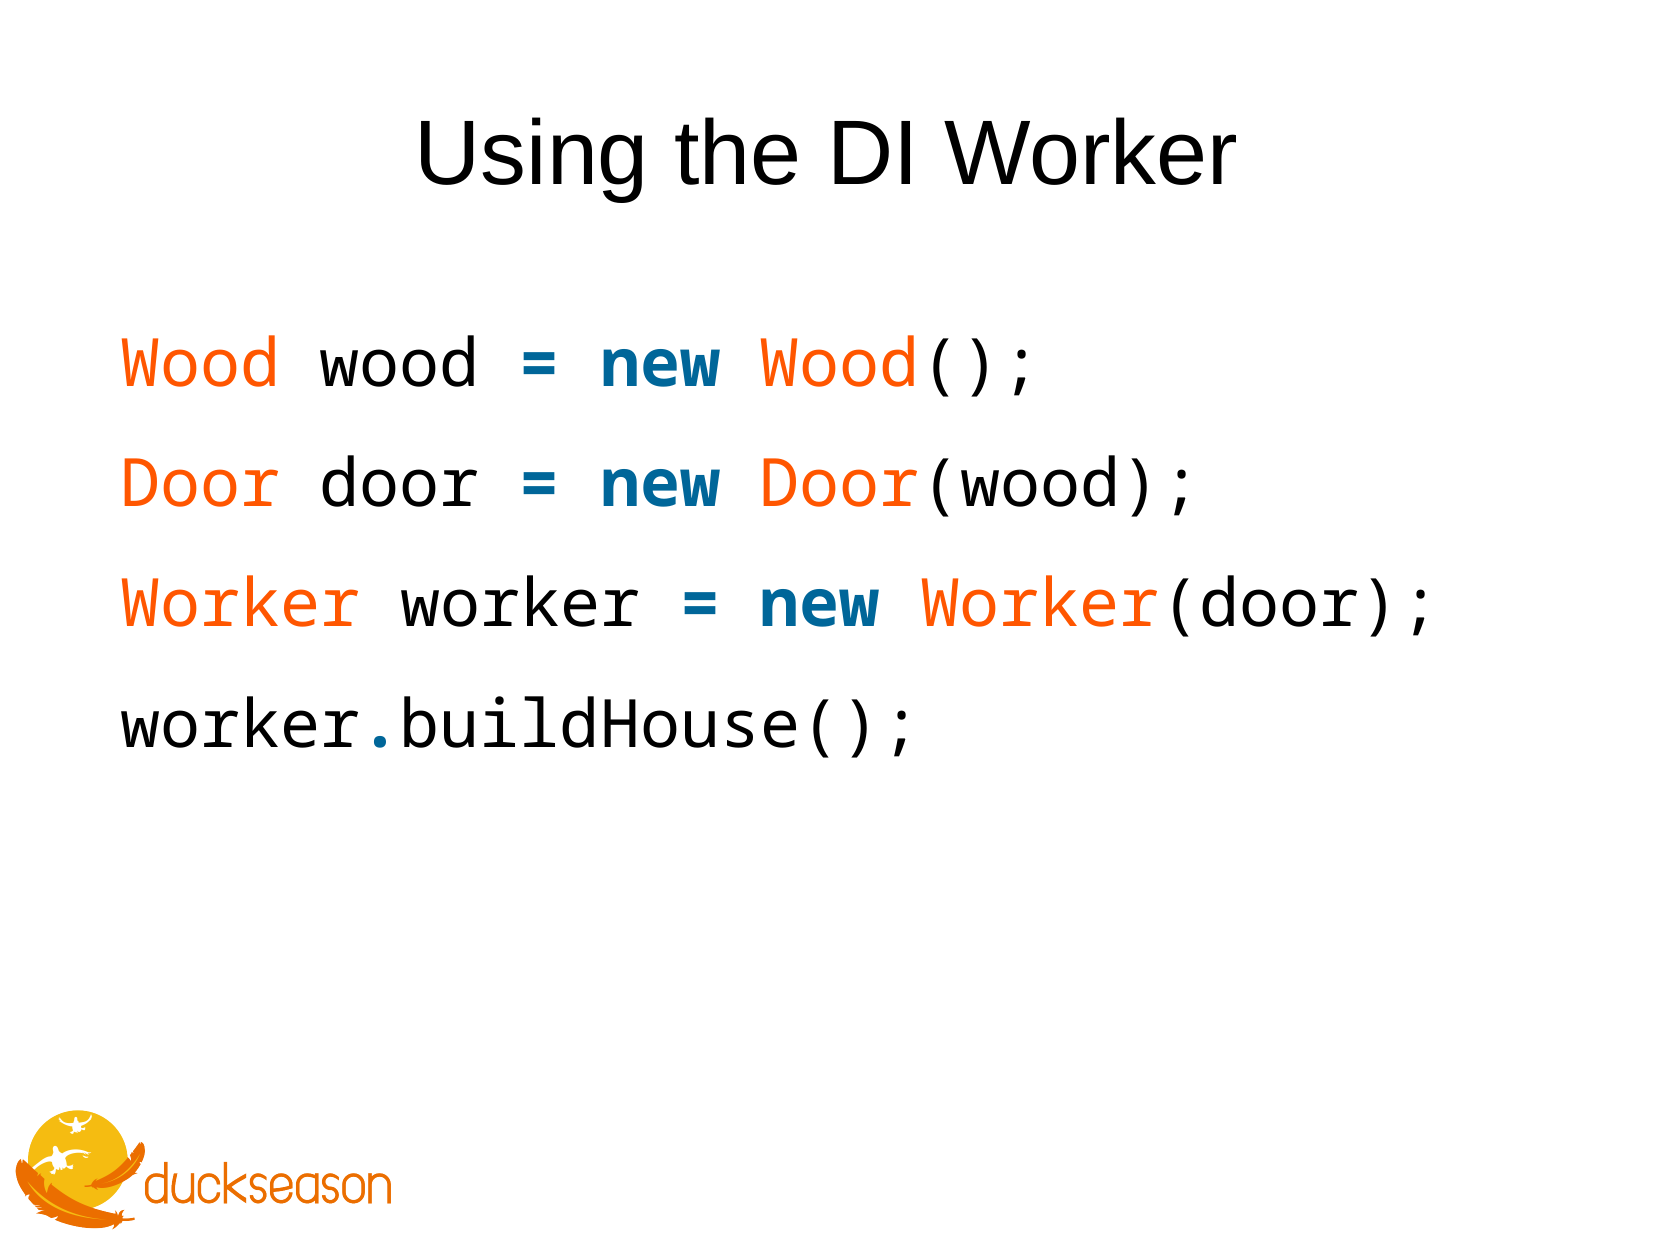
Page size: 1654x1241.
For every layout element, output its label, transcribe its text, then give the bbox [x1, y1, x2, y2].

list Wood wood = new Wood(); Door door = new Door(wood); Worker worker = new Worker(door); worker.buildHouse(); [120, 315, 1606, 1096]
picture [15, 1110, 391, 1231]
title Using the DI Worker [82, 49, 1571, 257]
